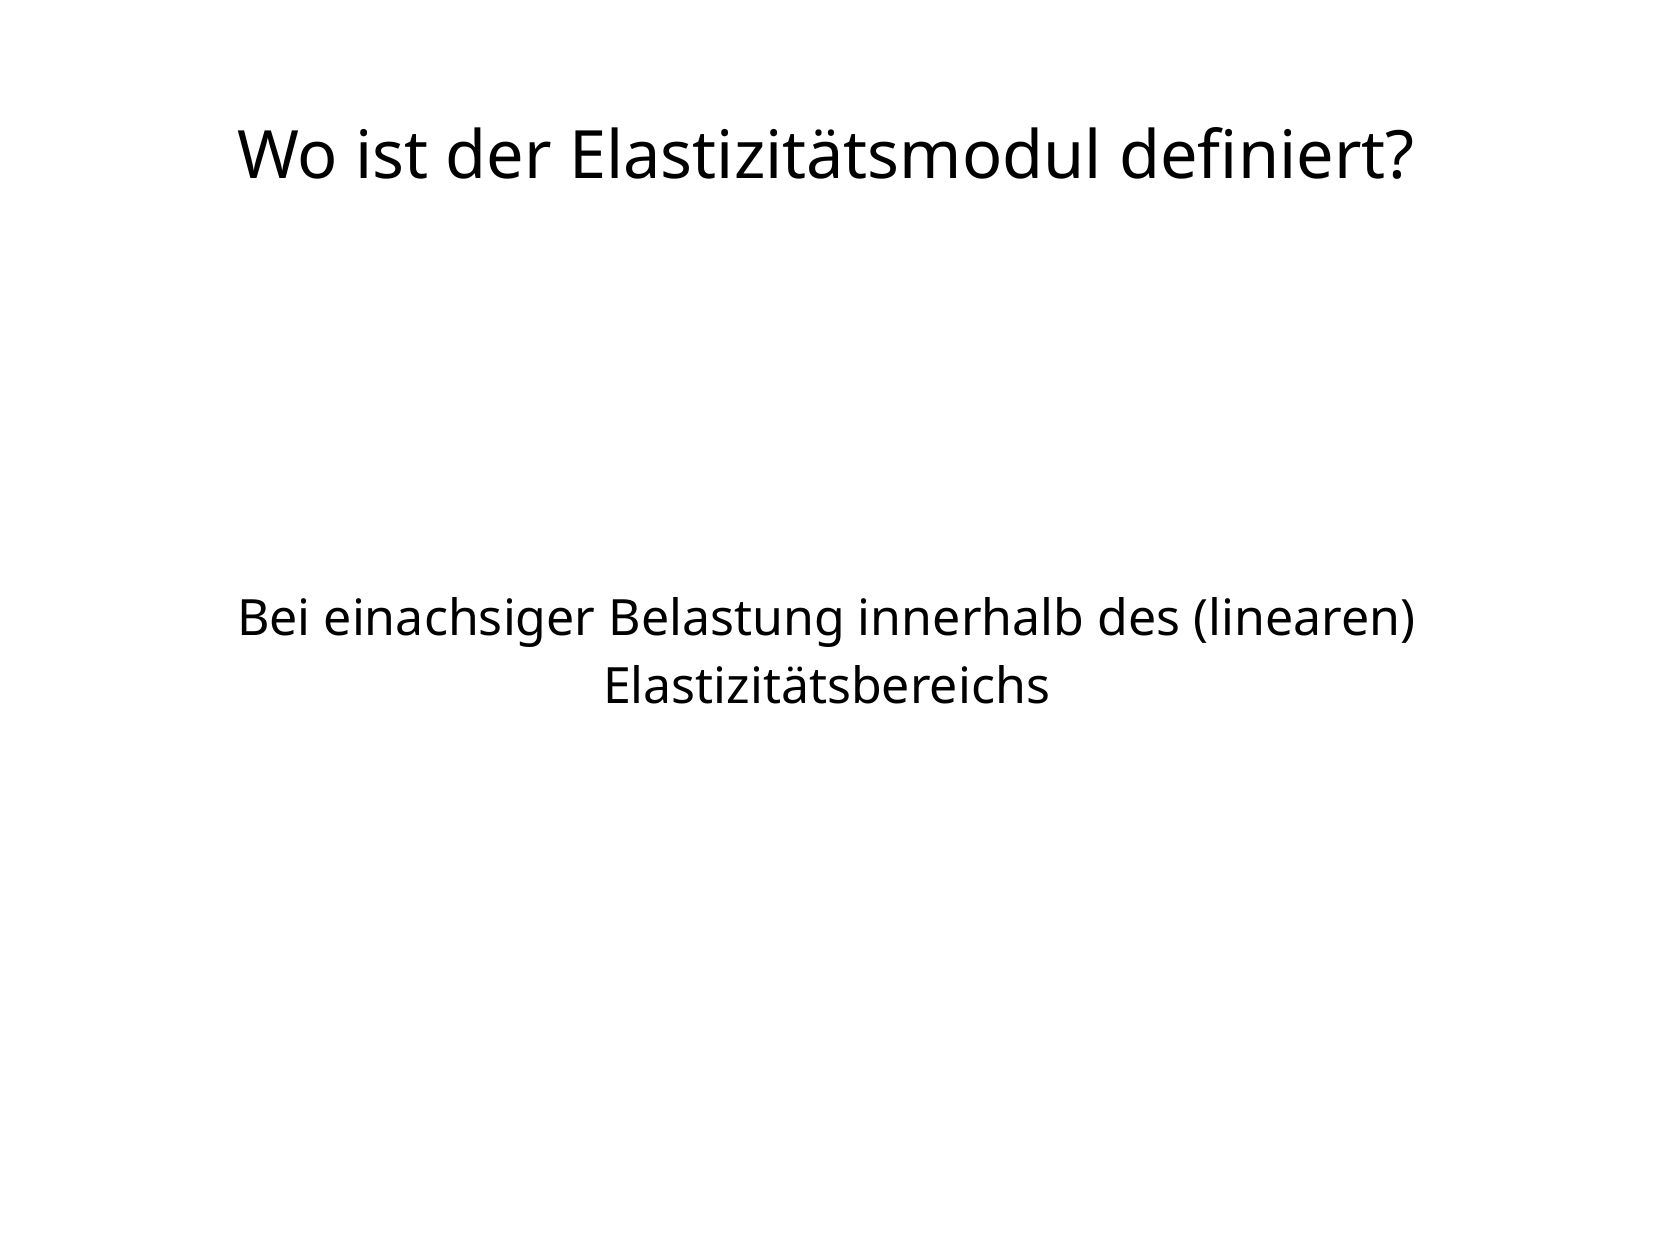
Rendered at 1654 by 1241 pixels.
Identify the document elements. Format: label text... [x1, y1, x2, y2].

title Wo ist der Elastizitätsmodul definiert? [82, 49, 1571, 257]
subtitle Bei einachsiger Belastung innerhalb des (linearen) Elastizitätsbereichs [82, 290, 1571, 1010]
